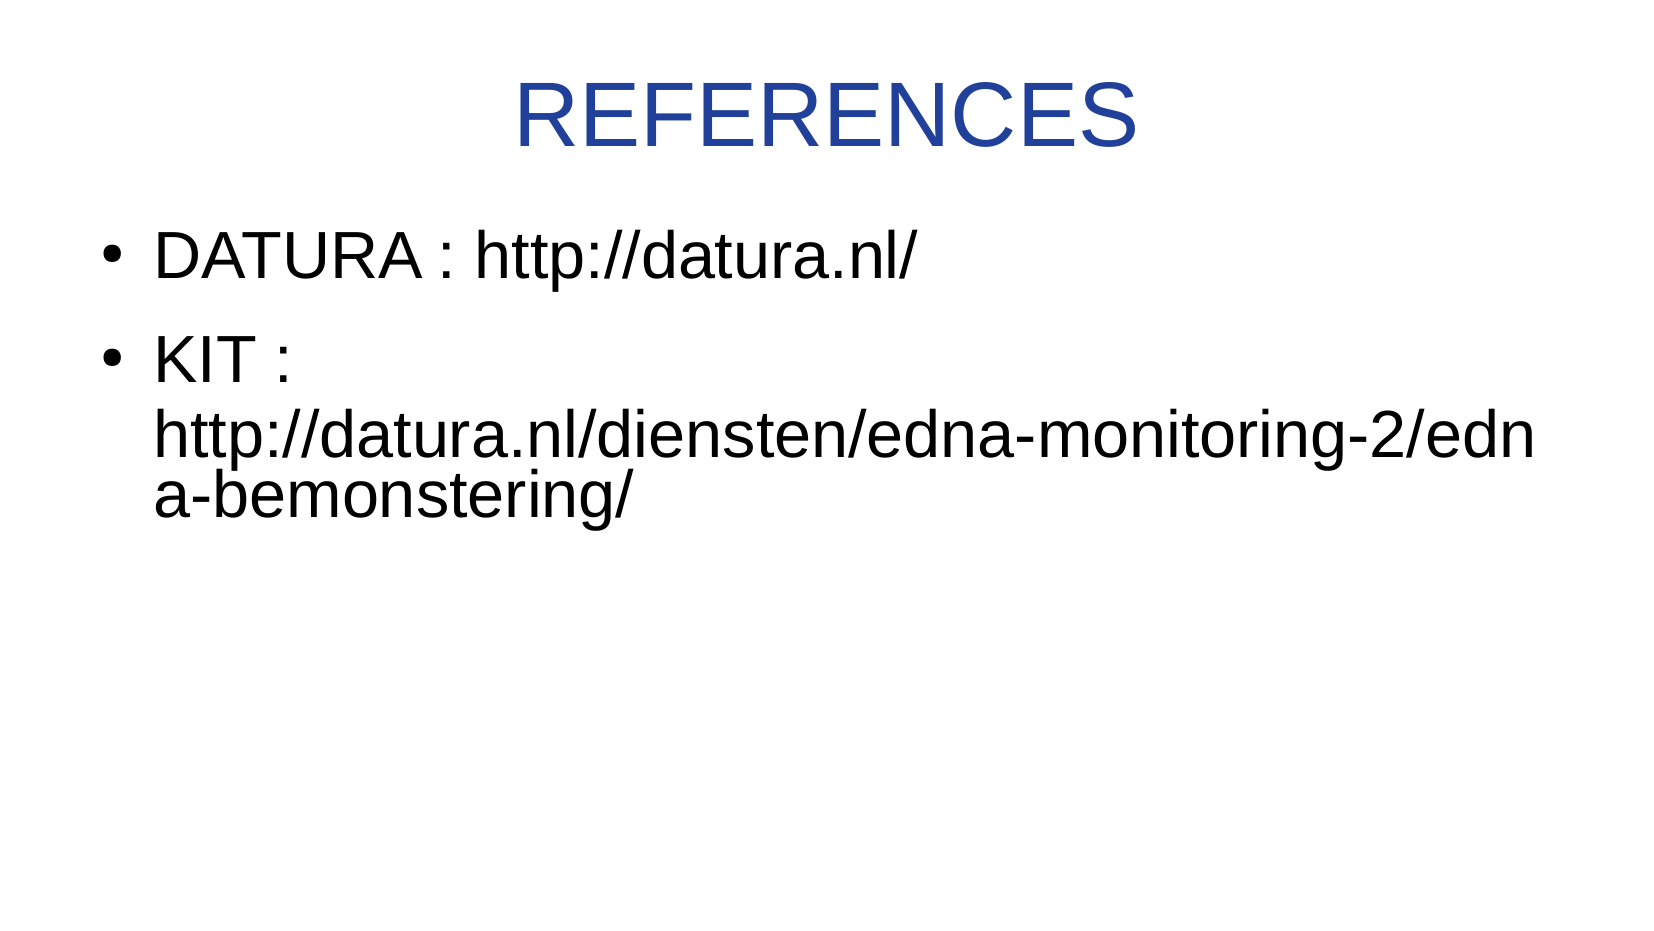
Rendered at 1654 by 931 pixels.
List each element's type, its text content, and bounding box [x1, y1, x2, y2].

title REFERENCES [82, 37, 1571, 193]
list DATURA : http://datura.nl/ KIT : http://datura.nl/diensten/edna-monitoring-2/edna-bemonstering/ [82, 217, 1571, 758]
